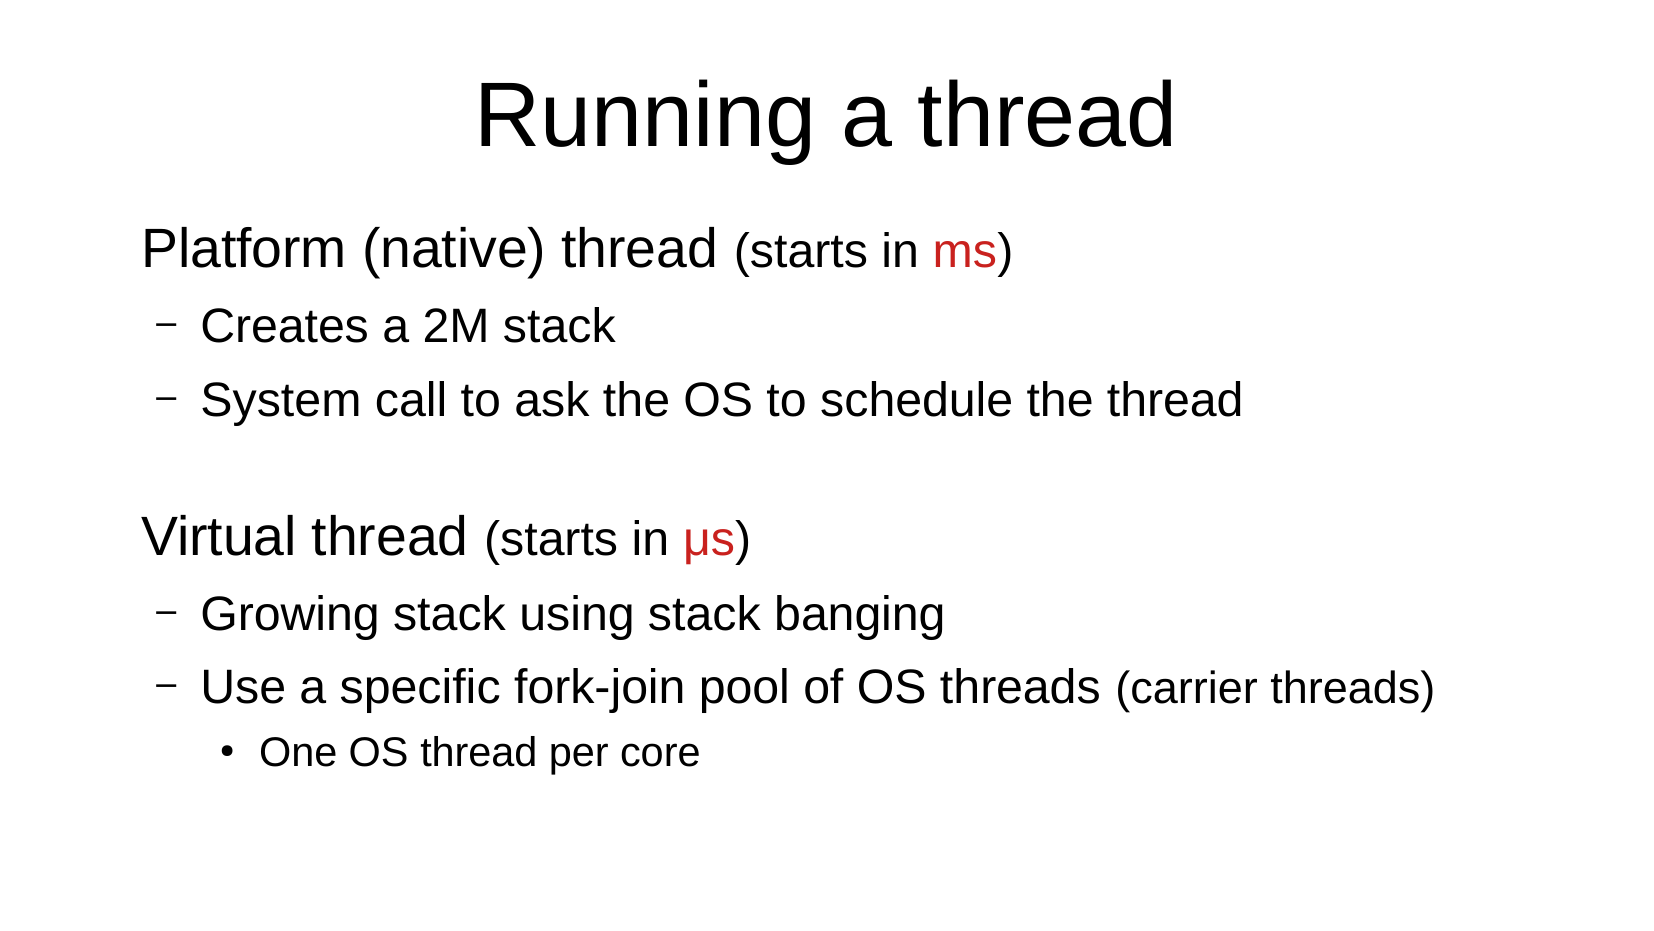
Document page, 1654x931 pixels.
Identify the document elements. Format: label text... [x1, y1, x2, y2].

list Platform (native) thread (starts in ms) Creates a 2M stack System call to ask the OS to schedule the thread Virtual thread (starts in μs) Growing stack using stack banging Use a specific fork-join pool of OS threads (carrier threads) One OS thread per core [82, 217, 1571, 871]
title Running a thread [82, 37, 1571, 193]
